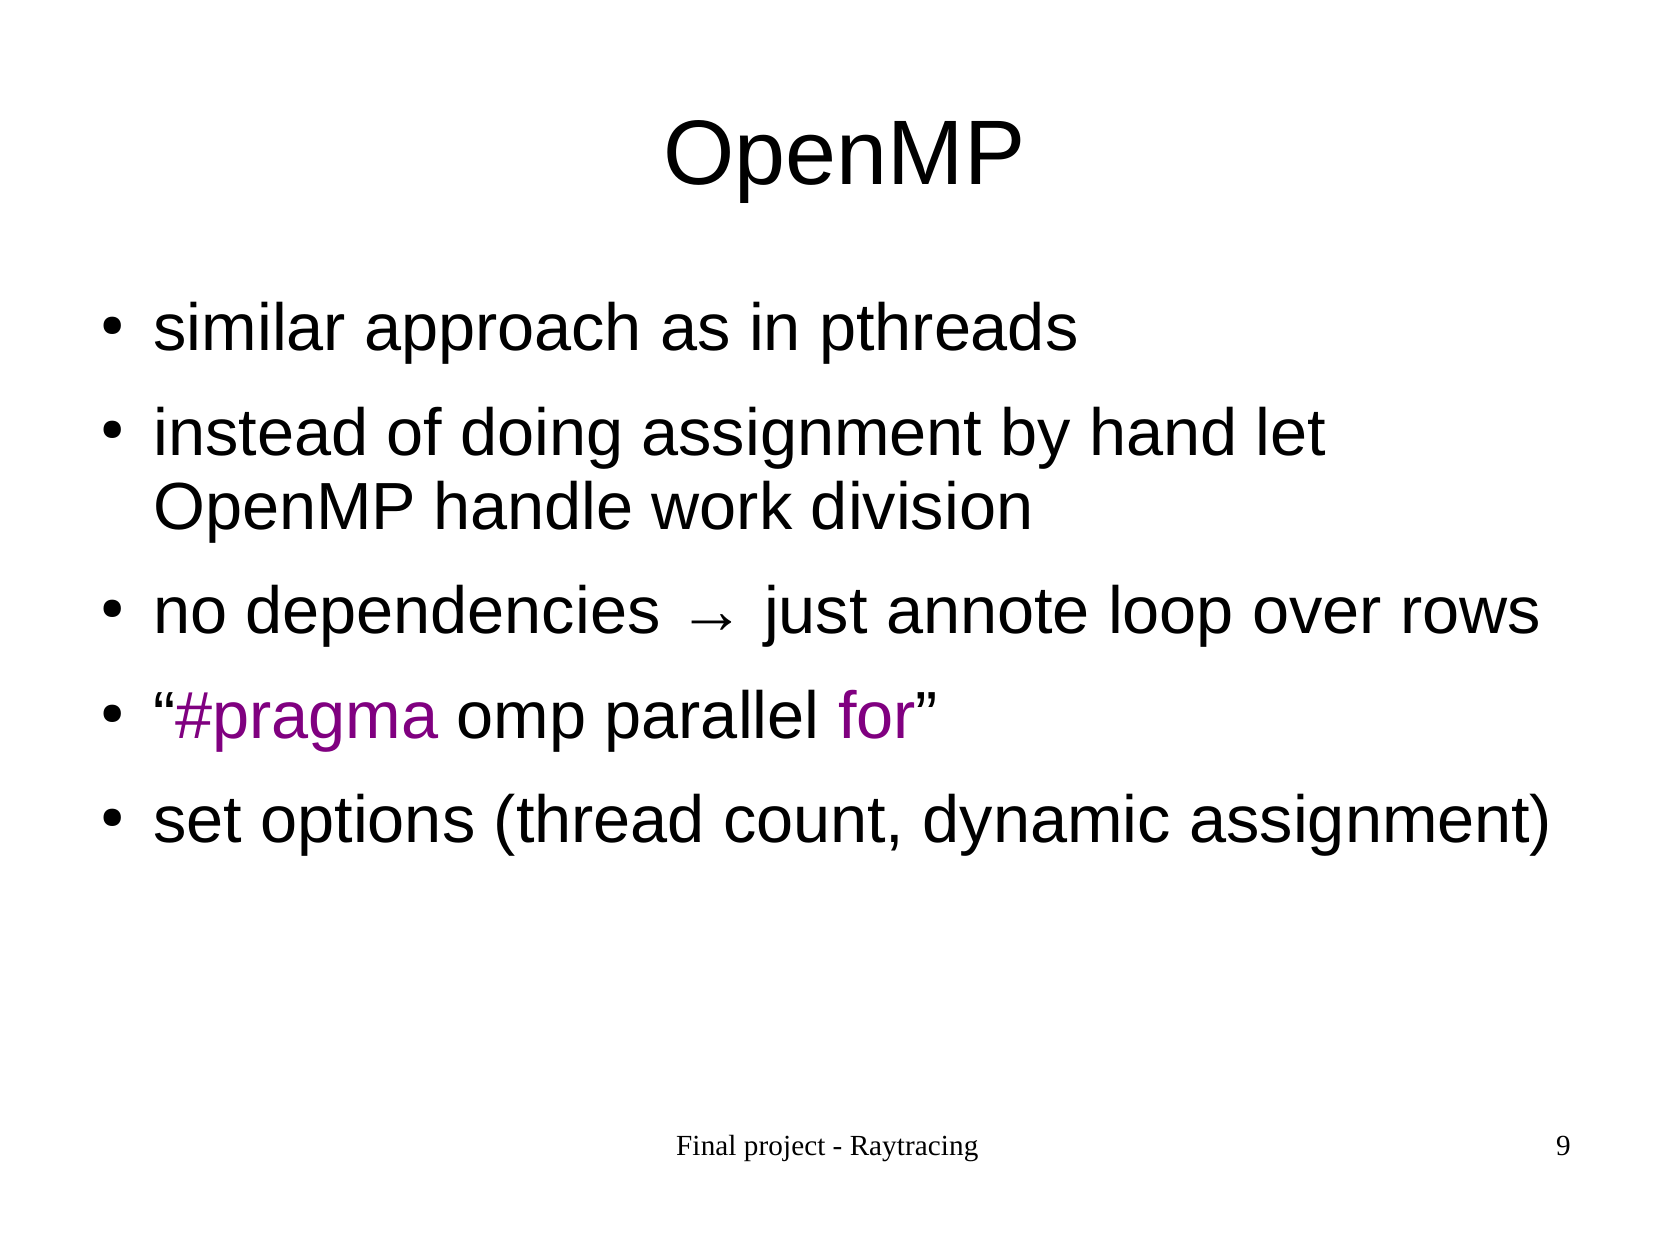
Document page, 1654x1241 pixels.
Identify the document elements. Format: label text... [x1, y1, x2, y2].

title OpenMP [82, 49, 1571, 257]
list similar approach as in pthreads instead of doing assignment by hand let OpenMP handle work division no dependencies → just annote loop over rows “#pragma omp parallel for” set options (thread count, dynamic assignment) [82, 290, 1571, 1010]
